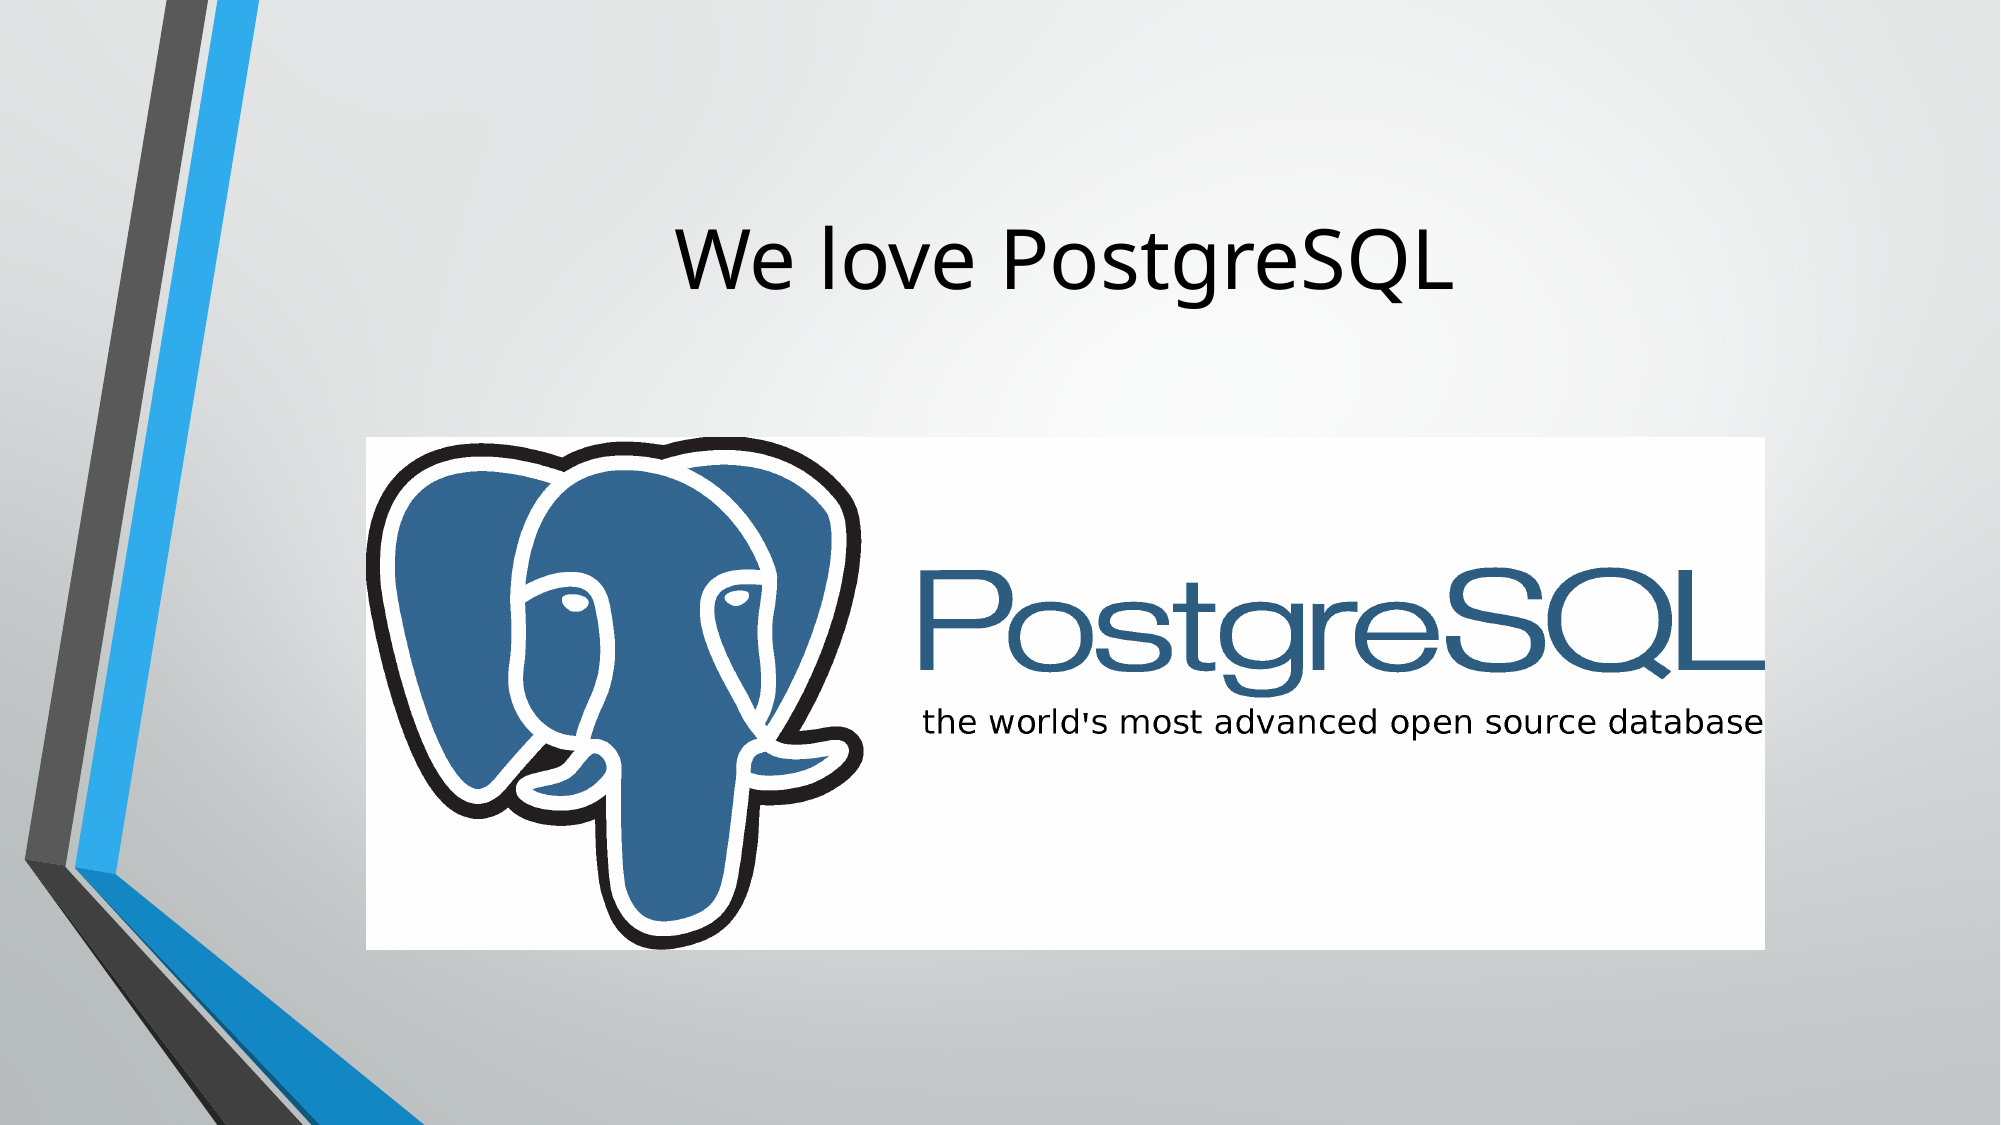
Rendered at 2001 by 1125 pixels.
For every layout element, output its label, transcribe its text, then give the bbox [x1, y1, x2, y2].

title We love PostgreSQL [243, 112, 1887, 400]
picture [366, 437, 1765, 950]
